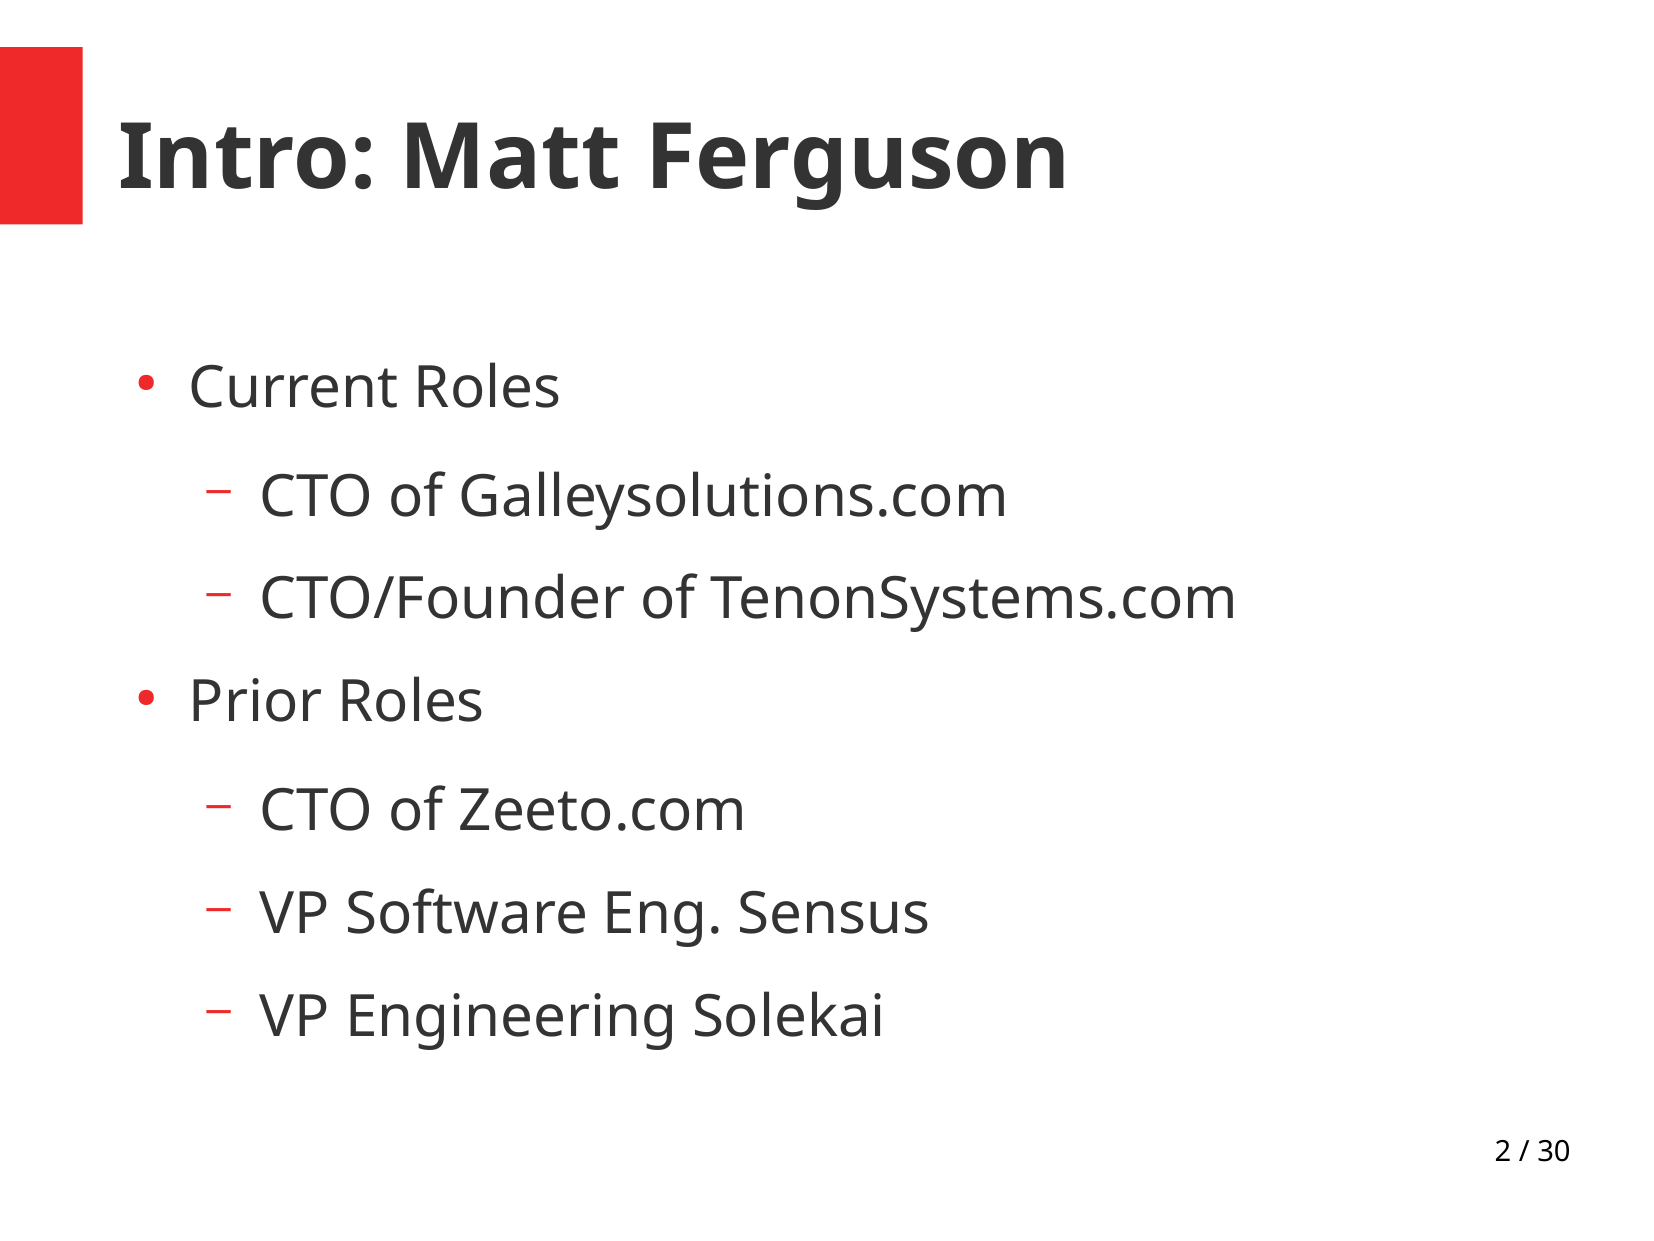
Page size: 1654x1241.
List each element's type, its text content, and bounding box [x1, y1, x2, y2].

title Intro: Matt Ferguson [118, 49, 1571, 257]
list Current Roles CTO of Galleysolutions.com CTO/Founder of TenonSystems.com Prior Roles CTO of Zeeto.com VP Software Eng. Sensus VP Engineering Solekai [118, 345, 1531, 1065]
